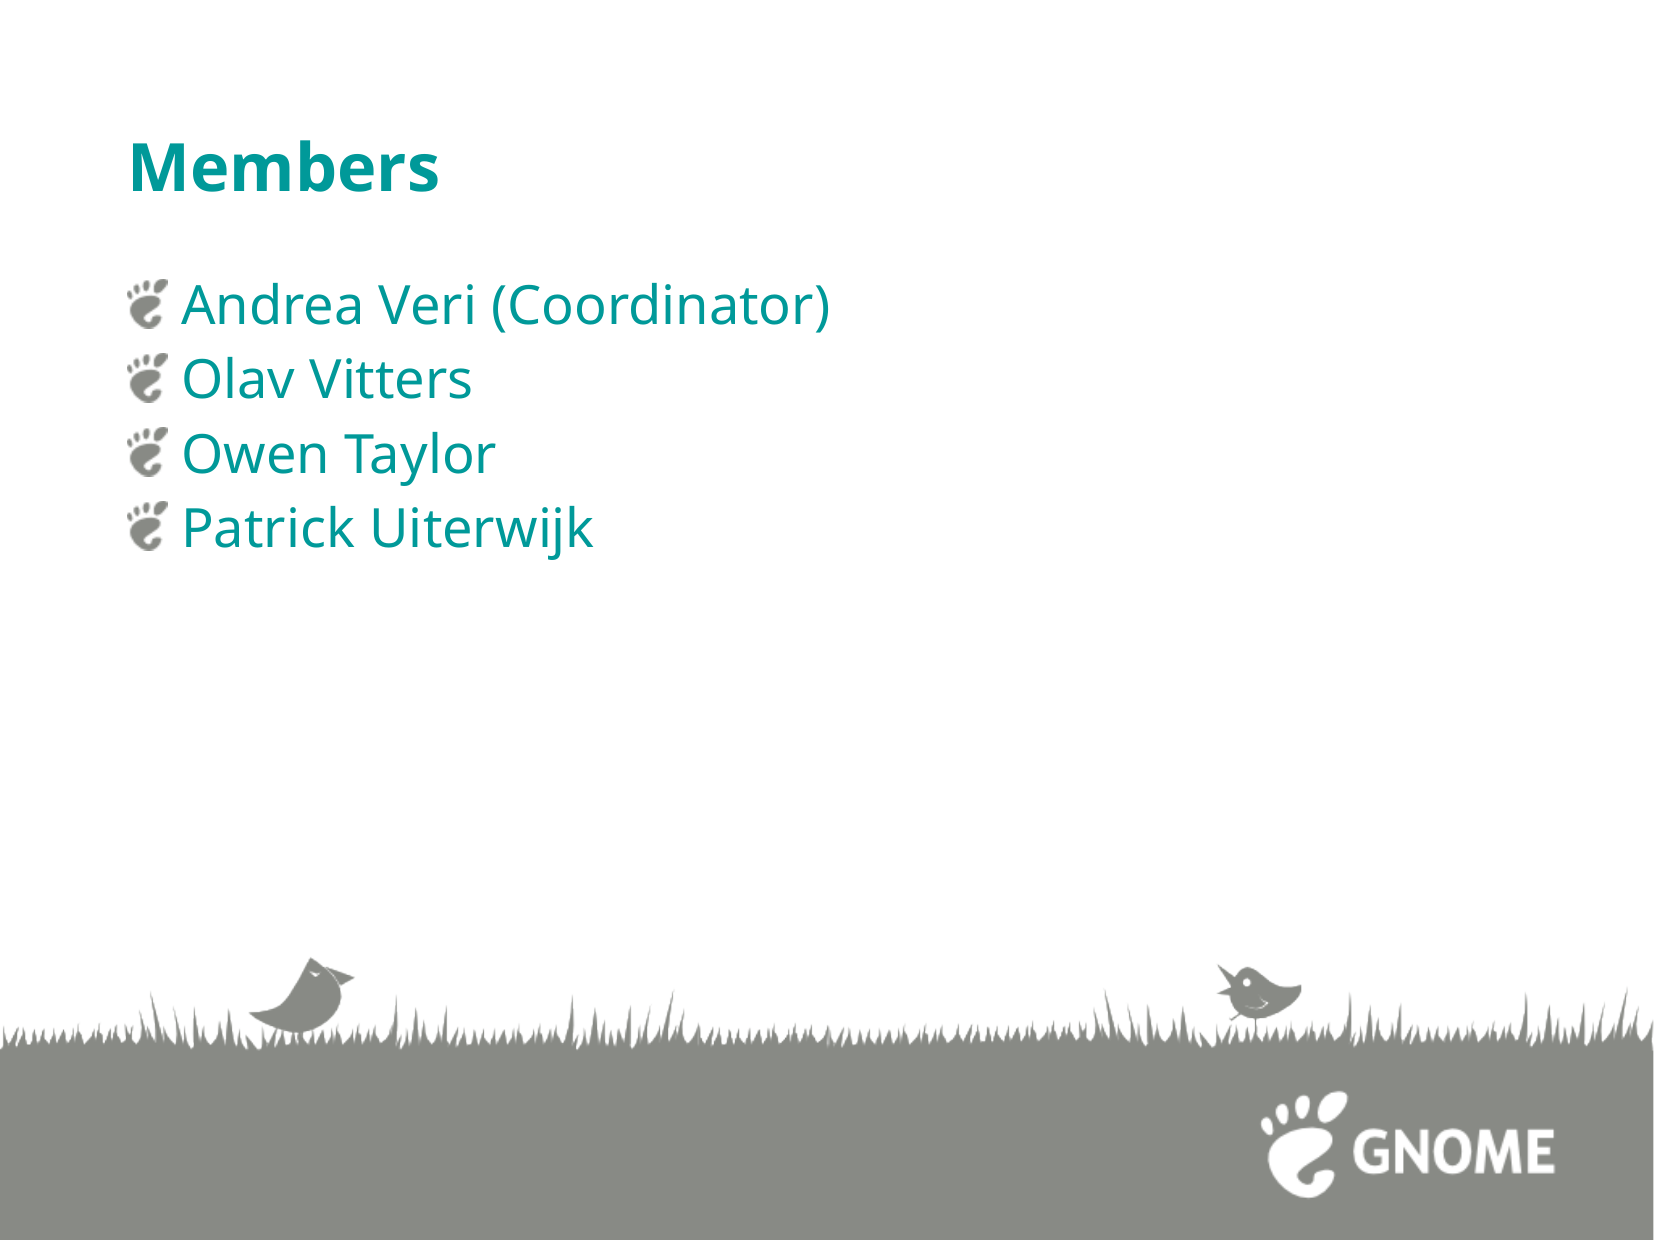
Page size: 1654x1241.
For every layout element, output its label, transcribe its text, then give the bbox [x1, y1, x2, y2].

picture [0, 0, 1654, 1241]
text_box Members [112, 112, 1276, 259]
text_box Andrea Veri (Coordinator) Olav Vitters Owen Taylor Patrick Uiterwijk [112, 259, 1426, 788]
